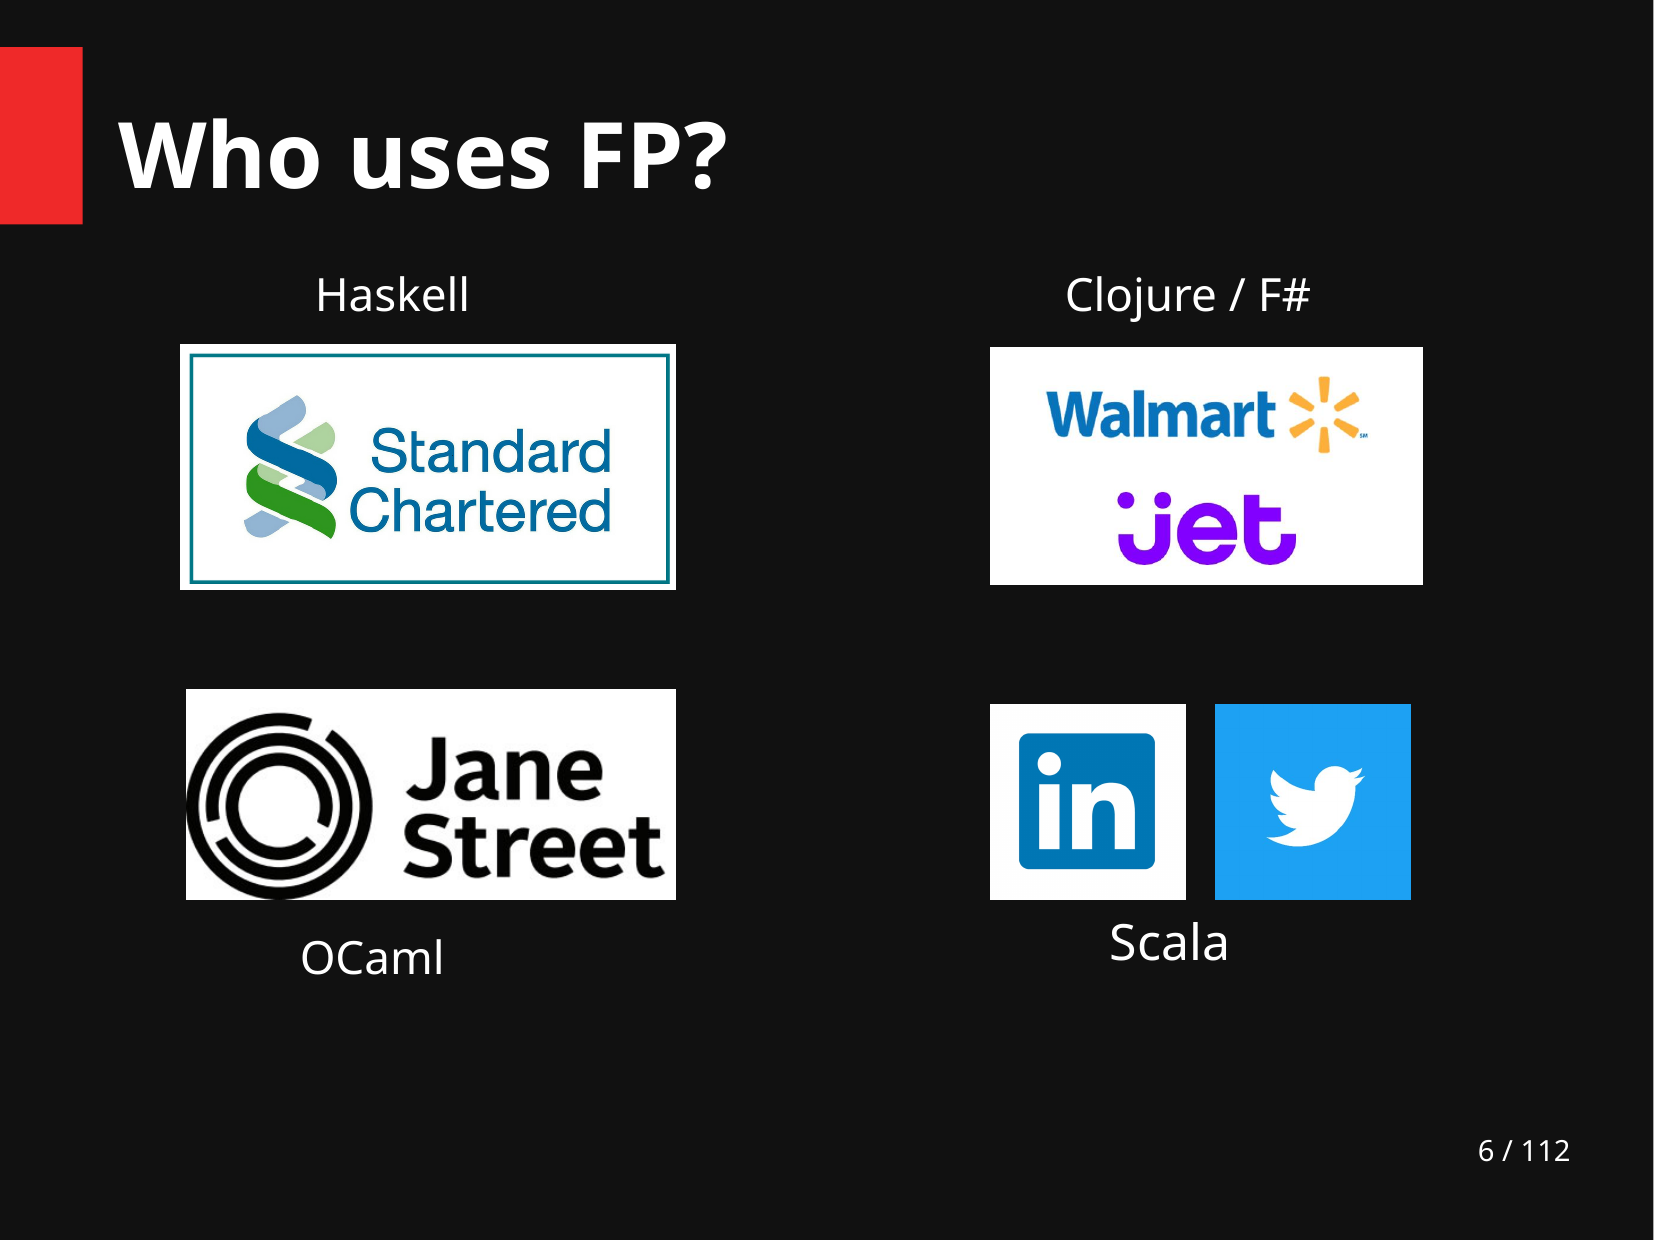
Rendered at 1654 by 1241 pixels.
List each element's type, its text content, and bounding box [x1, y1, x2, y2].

picture [990, 347, 1423, 586]
title Who uses FP? [118, 27, 1571, 278]
picture [990, 704, 1186, 901]
text_box Scala [1095, 900, 1426, 984]
picture [186, 689, 676, 901]
text_box Clojure / F# [1050, 255, 1381, 333]
picture [1215, 704, 1411, 900]
text_box OCaml [285, 918, 616, 996]
picture [180, 344, 676, 591]
text_box Haskell [300, 255, 631, 333]
